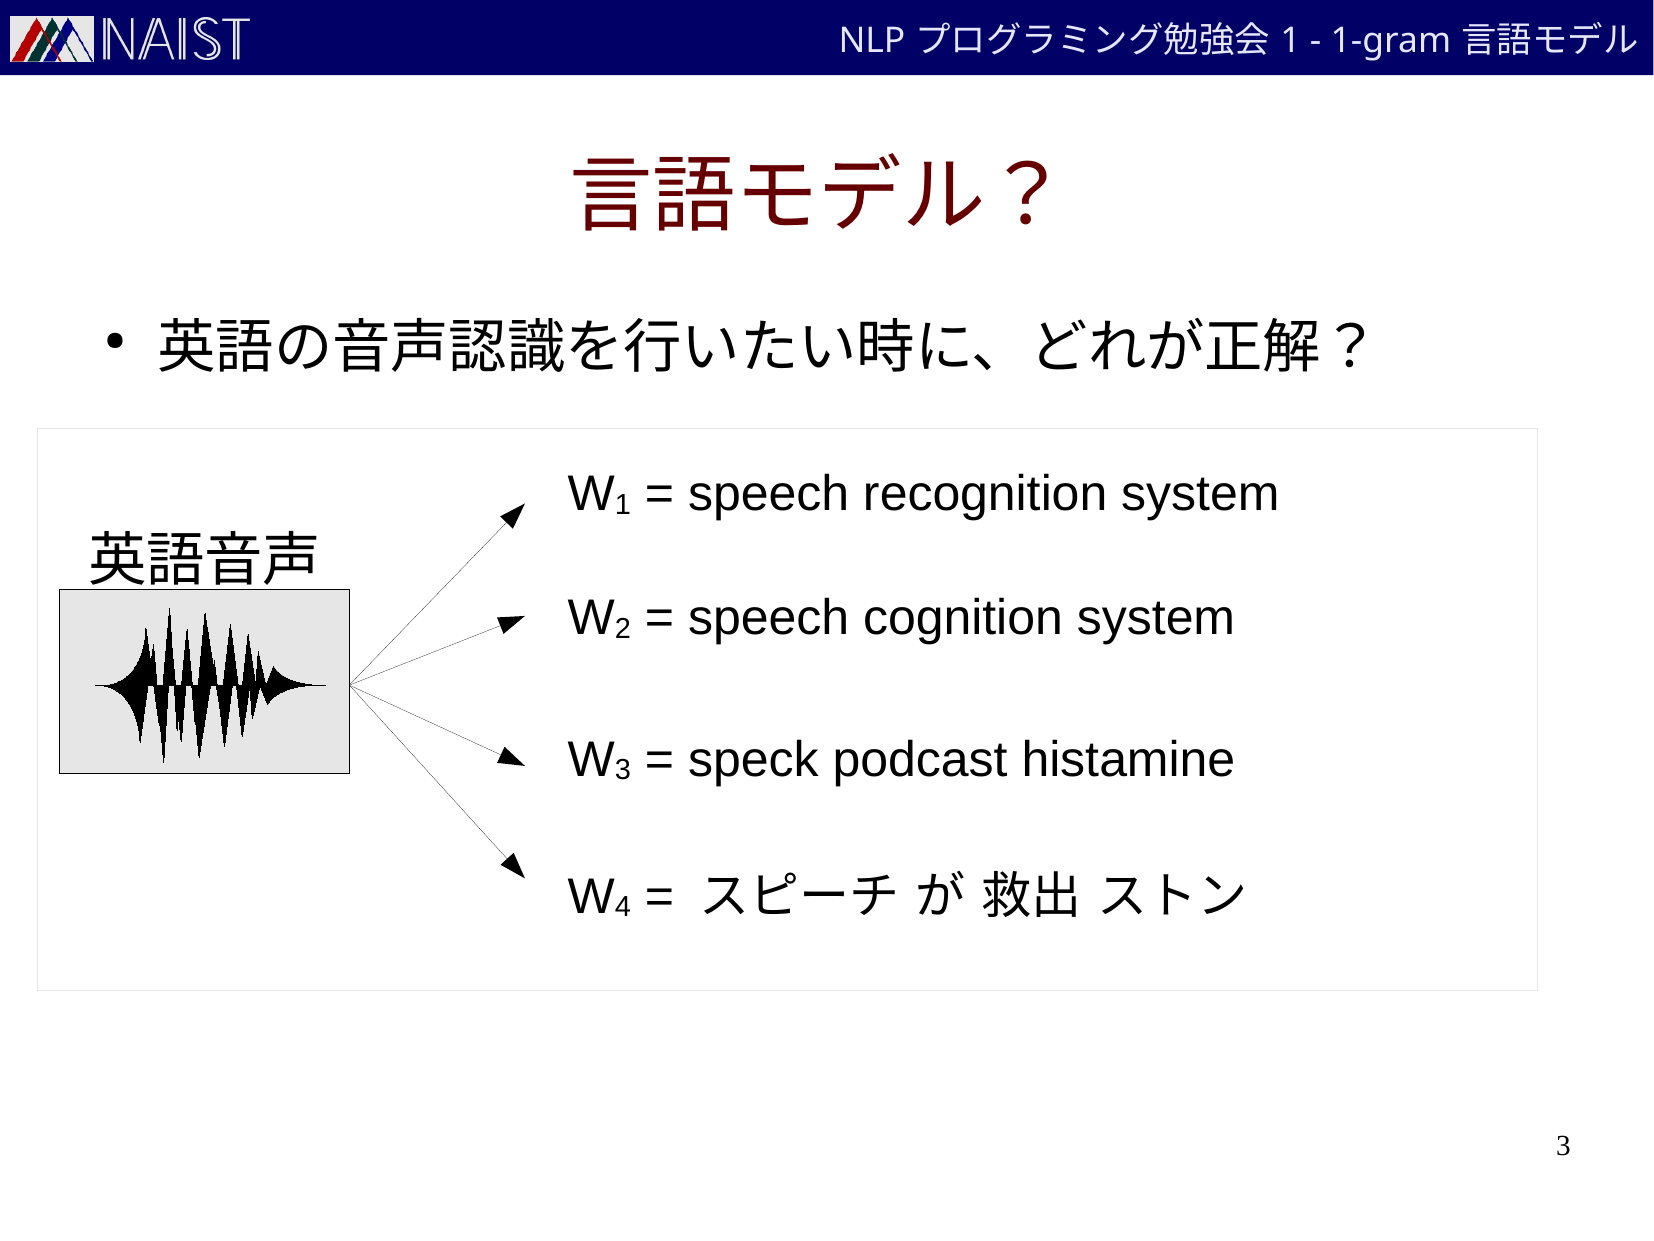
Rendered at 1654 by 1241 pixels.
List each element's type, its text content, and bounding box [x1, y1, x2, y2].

text_box [59, 589, 350, 774]
text_box W3 = speck podcast histamine [552, 723, 1388, 811]
text_box 英語音声 [73, 505, 337, 586]
text_box W2 = speech cognition system [552, 582, 1351, 670]
list 英語の音声認識を行いたい時に、どれが正解？ [86, 300, 1576, 366]
title 言語モデル？ [75, 92, 1564, 285]
picture [10, 16, 94, 62]
text_box W1 = speech recognition system [552, 457, 1388, 546]
picture [102, 17, 251, 60]
text_box W4 = スピーチ が 救出 ストン [552, 859, 1263, 948]
